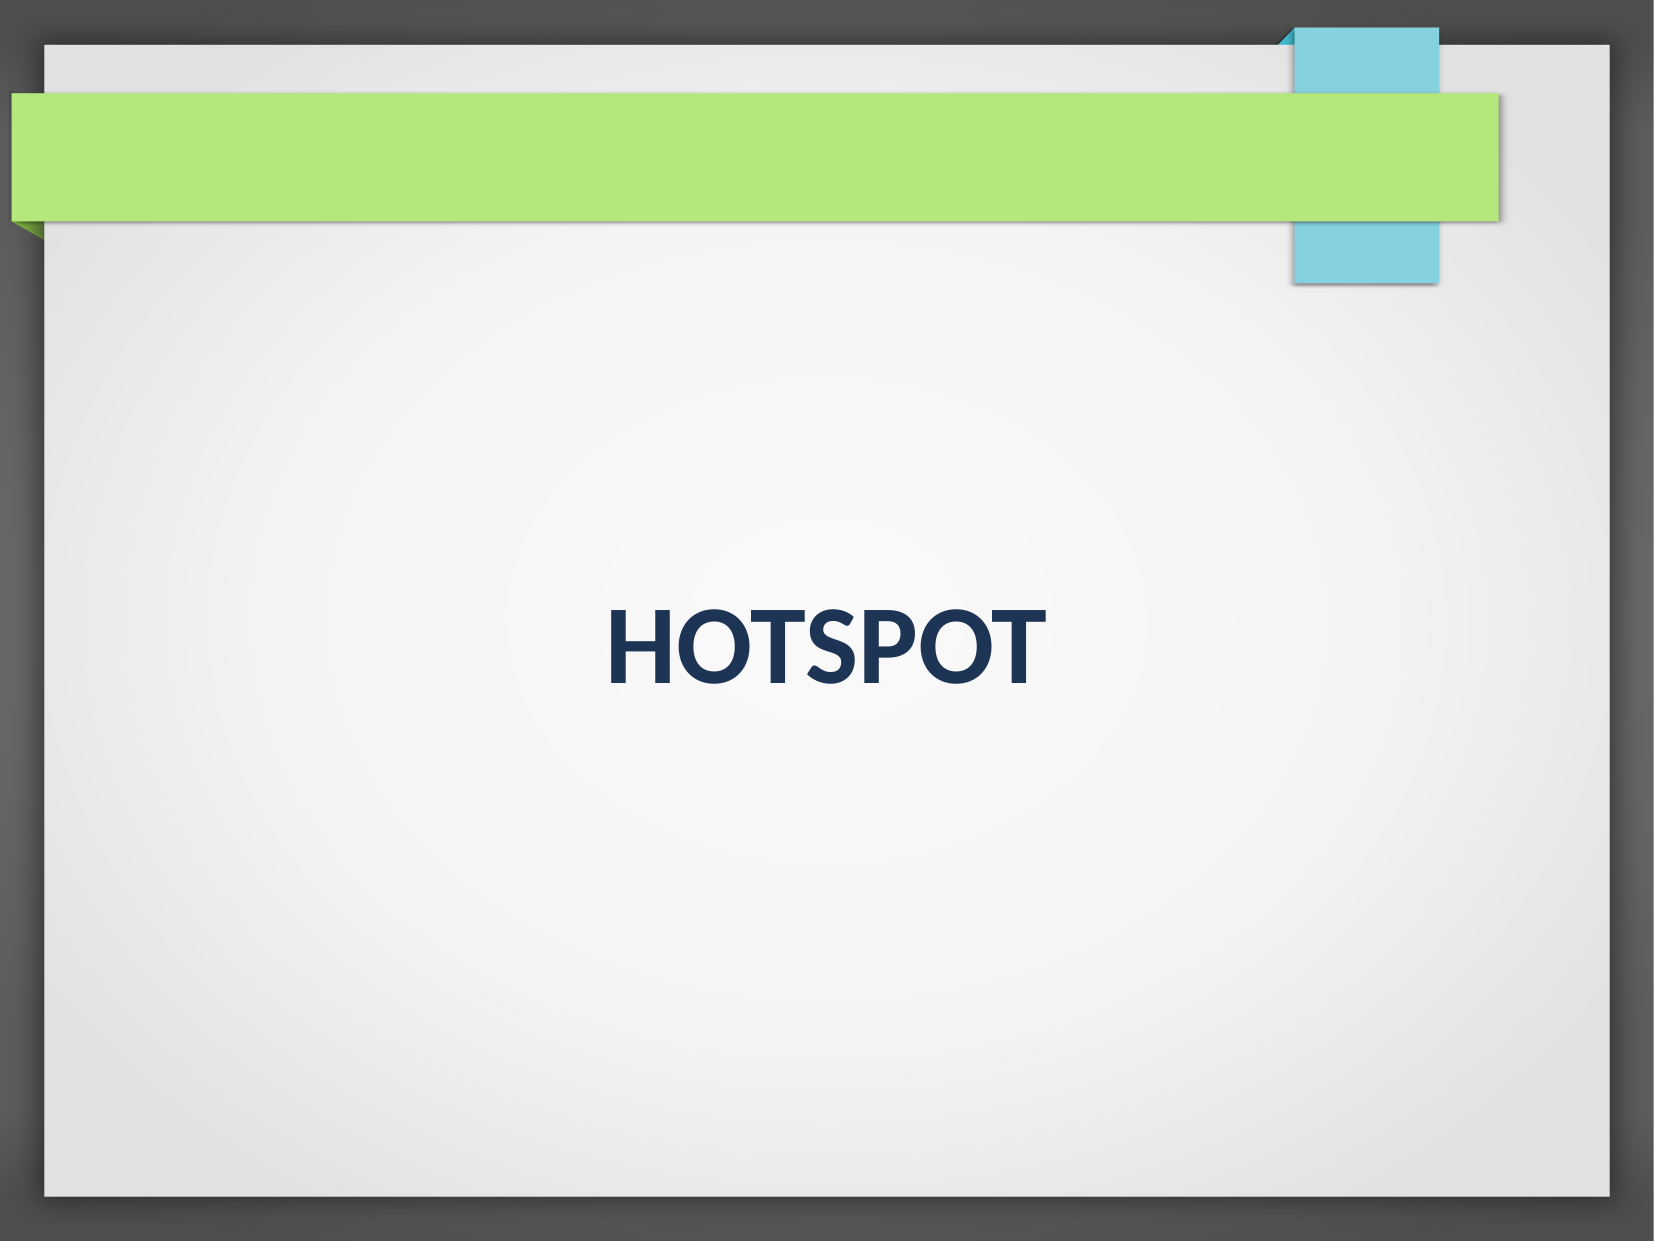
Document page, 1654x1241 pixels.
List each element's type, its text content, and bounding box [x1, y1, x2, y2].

picture [0, 0, 1654, 1241]
subtitle HOTSPOT [82, 295, 1571, 1015]
